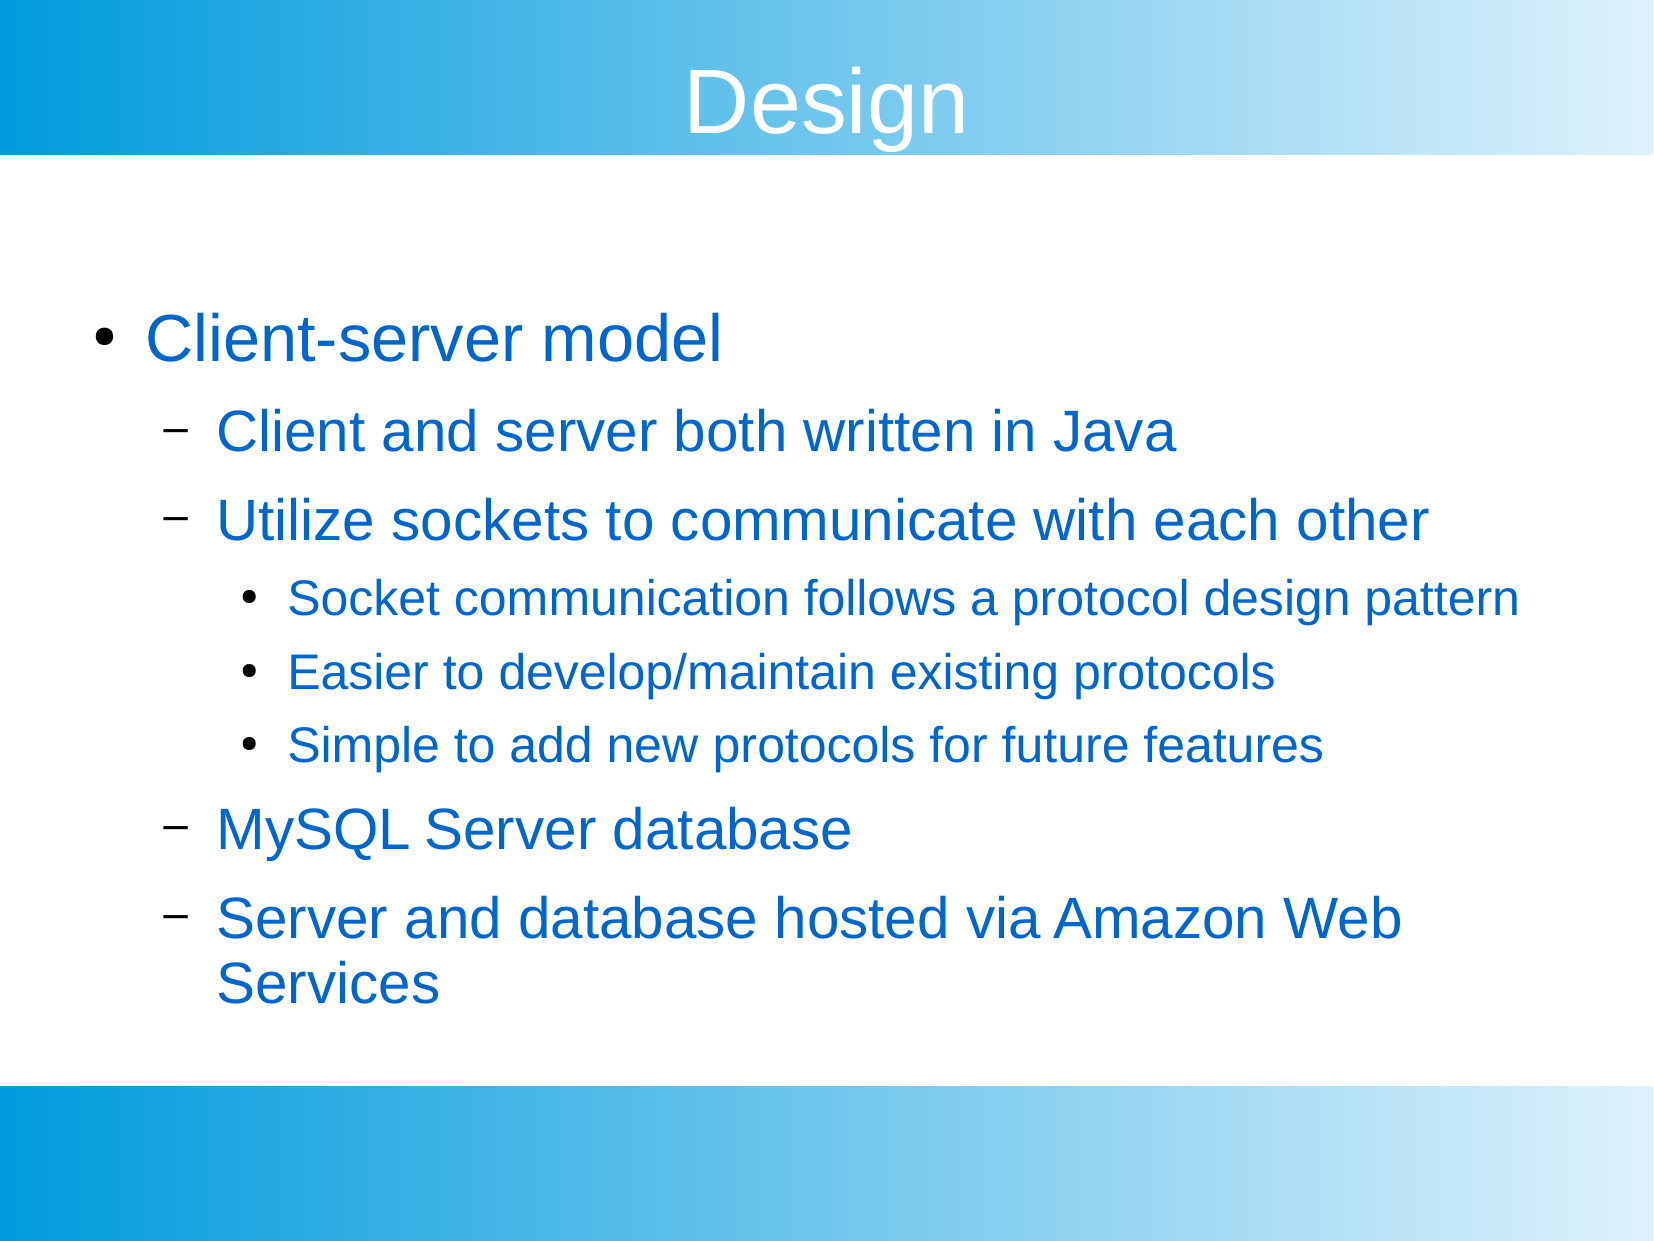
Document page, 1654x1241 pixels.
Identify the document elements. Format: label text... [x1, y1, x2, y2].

title Design [82, 49, 1571, 155]
list Client-server model Client and server both written in Java Utilize sockets to communicate with each other Socket communication follows a protocol design pattern Easier to develop/maintain existing protocols Simple to add new protocols for future features MySQL Server database Server and database hosted via Amazon Web Services [75, 300, 1564, 1021]
